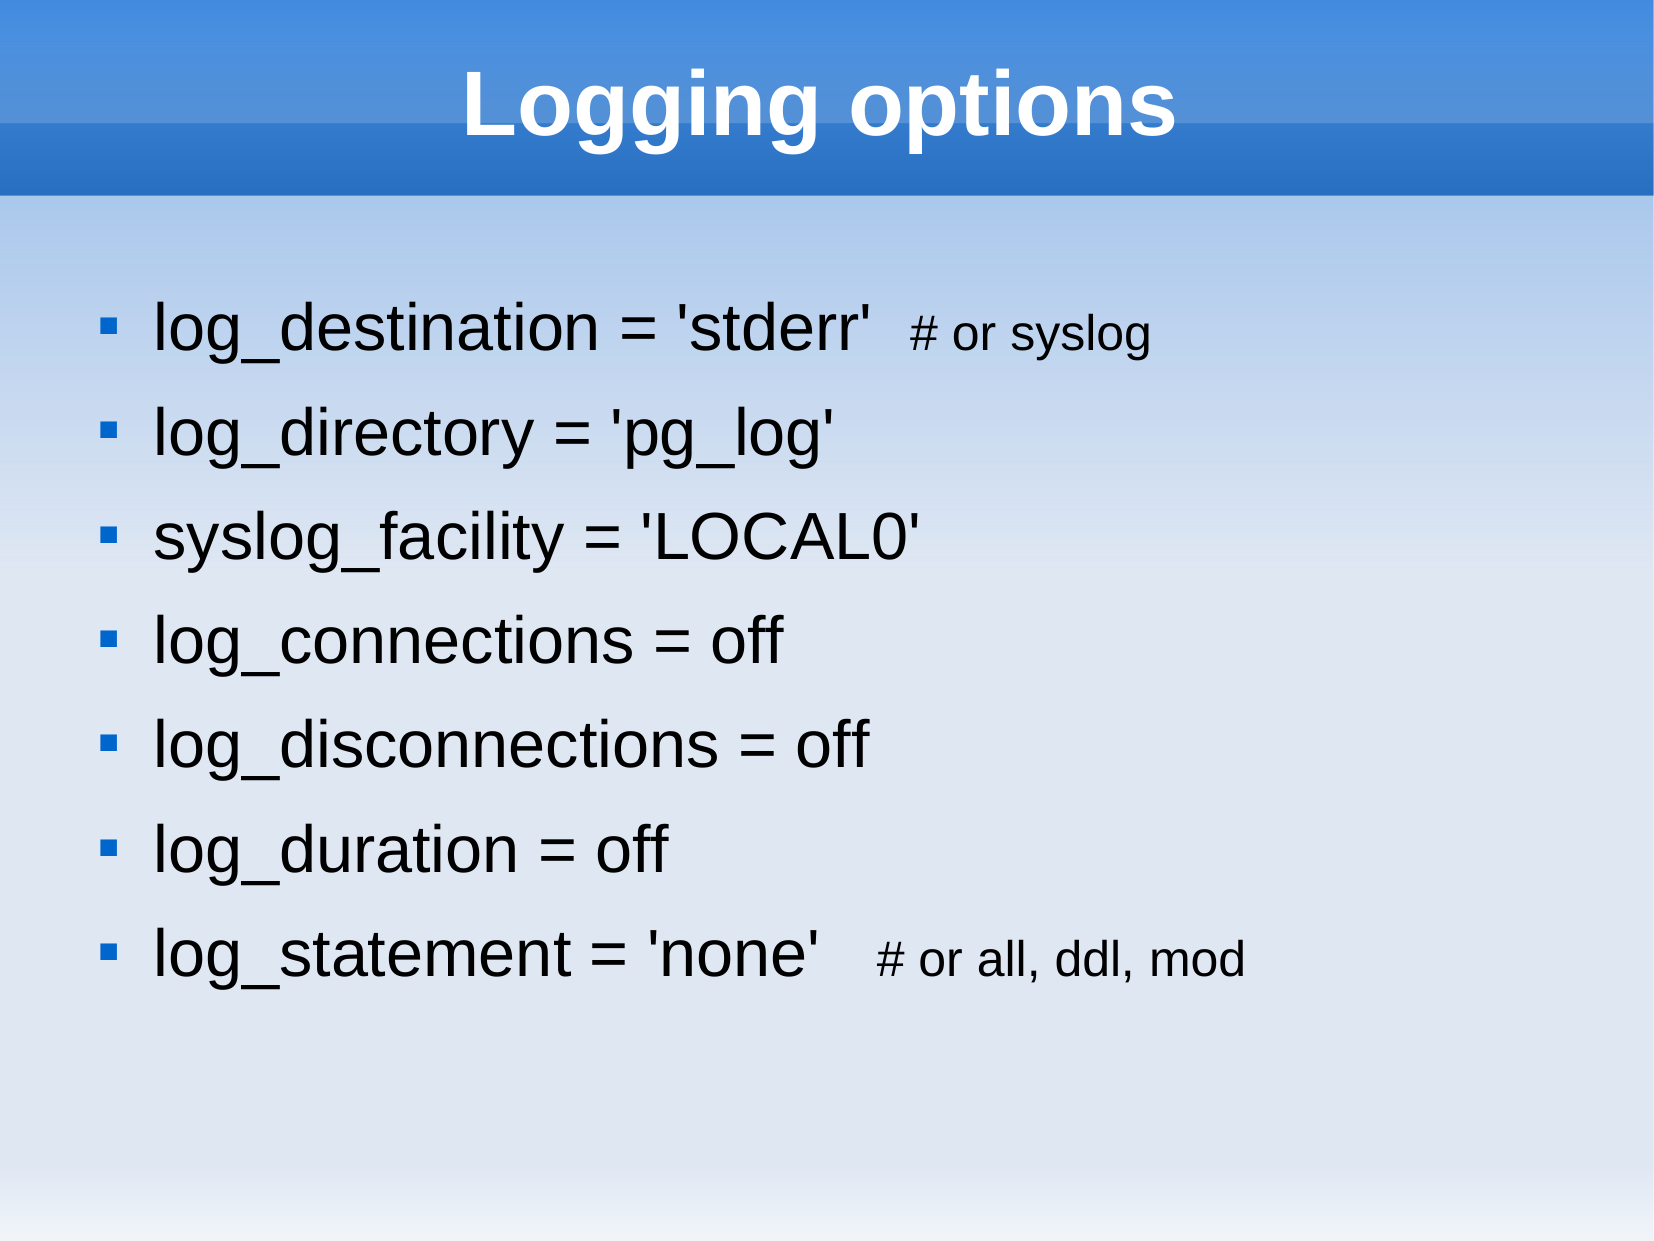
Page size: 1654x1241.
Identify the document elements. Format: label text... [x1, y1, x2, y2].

picture [0, 0, 1654, 1241]
list log_destination = 'stderr' # or syslog log_directory = 'pg_log' syslog_facility = 'LOCAL0' log_connections = off log_disconnections = off log_duration = off log_statement = 'none' # or all, ddl, mod [82, 290, 1571, 1094]
title Logging options [76, 0, 1565, 208]
